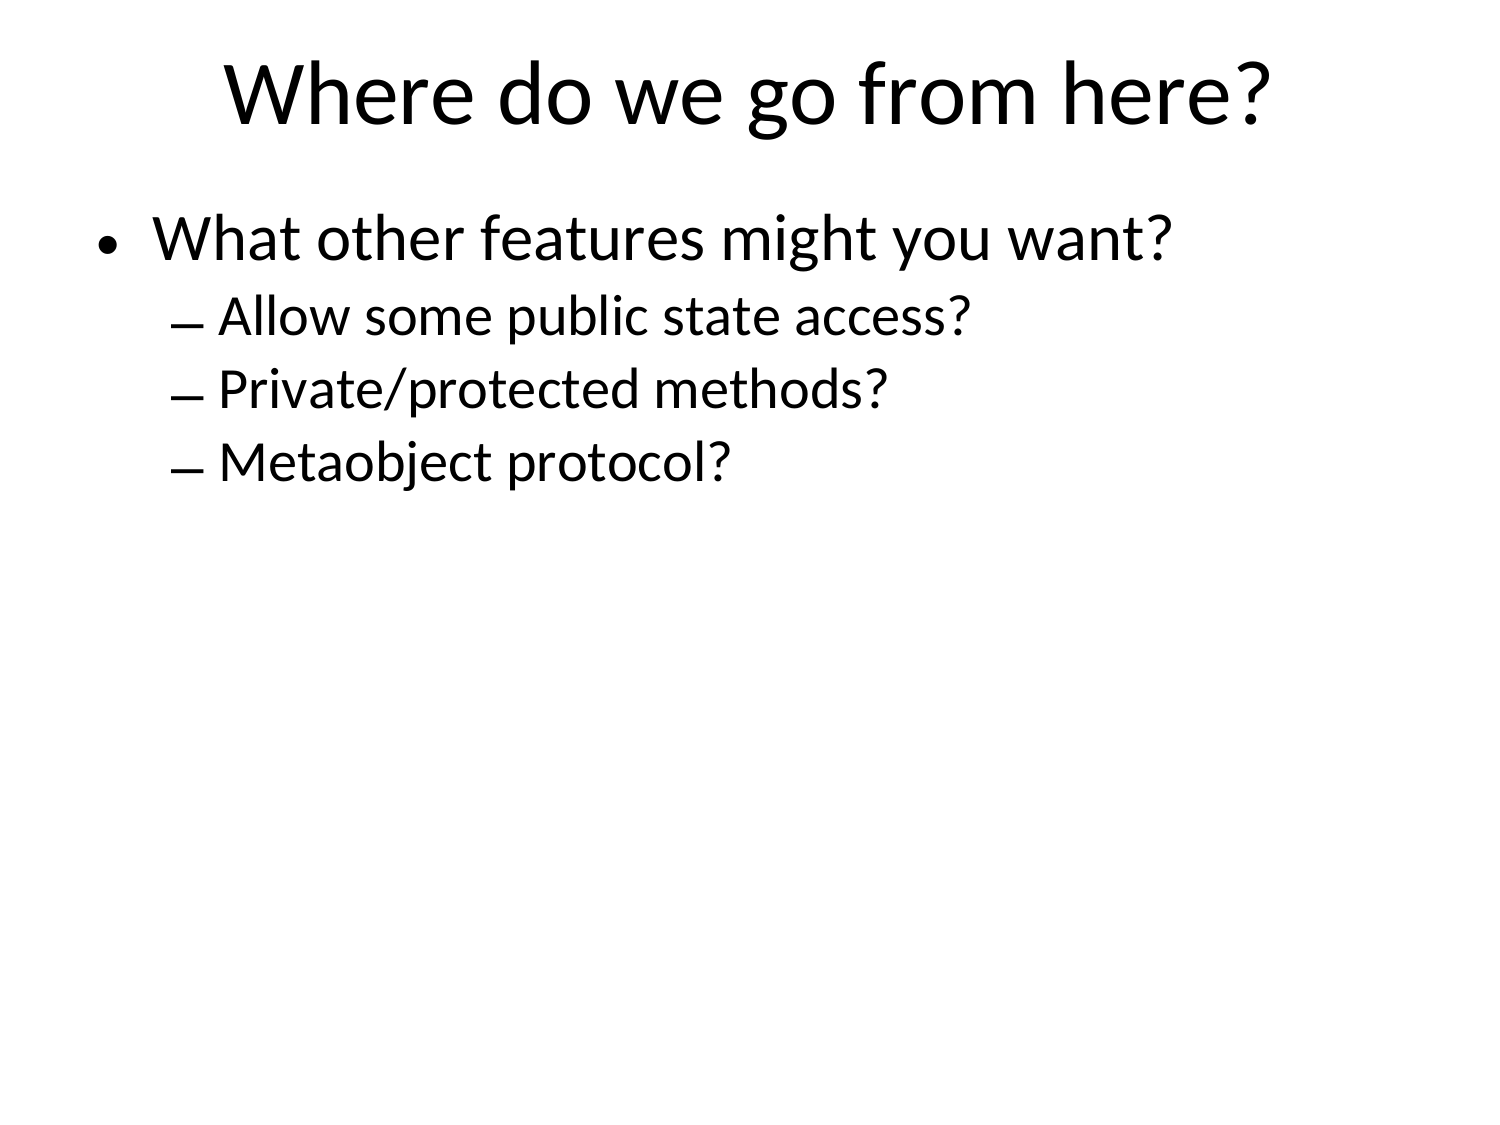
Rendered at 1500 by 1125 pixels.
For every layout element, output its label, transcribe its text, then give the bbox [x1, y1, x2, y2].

list What other features might you want? Allow some public state access? Private/protected methods? Metaobject protocol? [81, 202, 1432, 961]
title Where do we go from here? [75, 0, 1426, 203]
